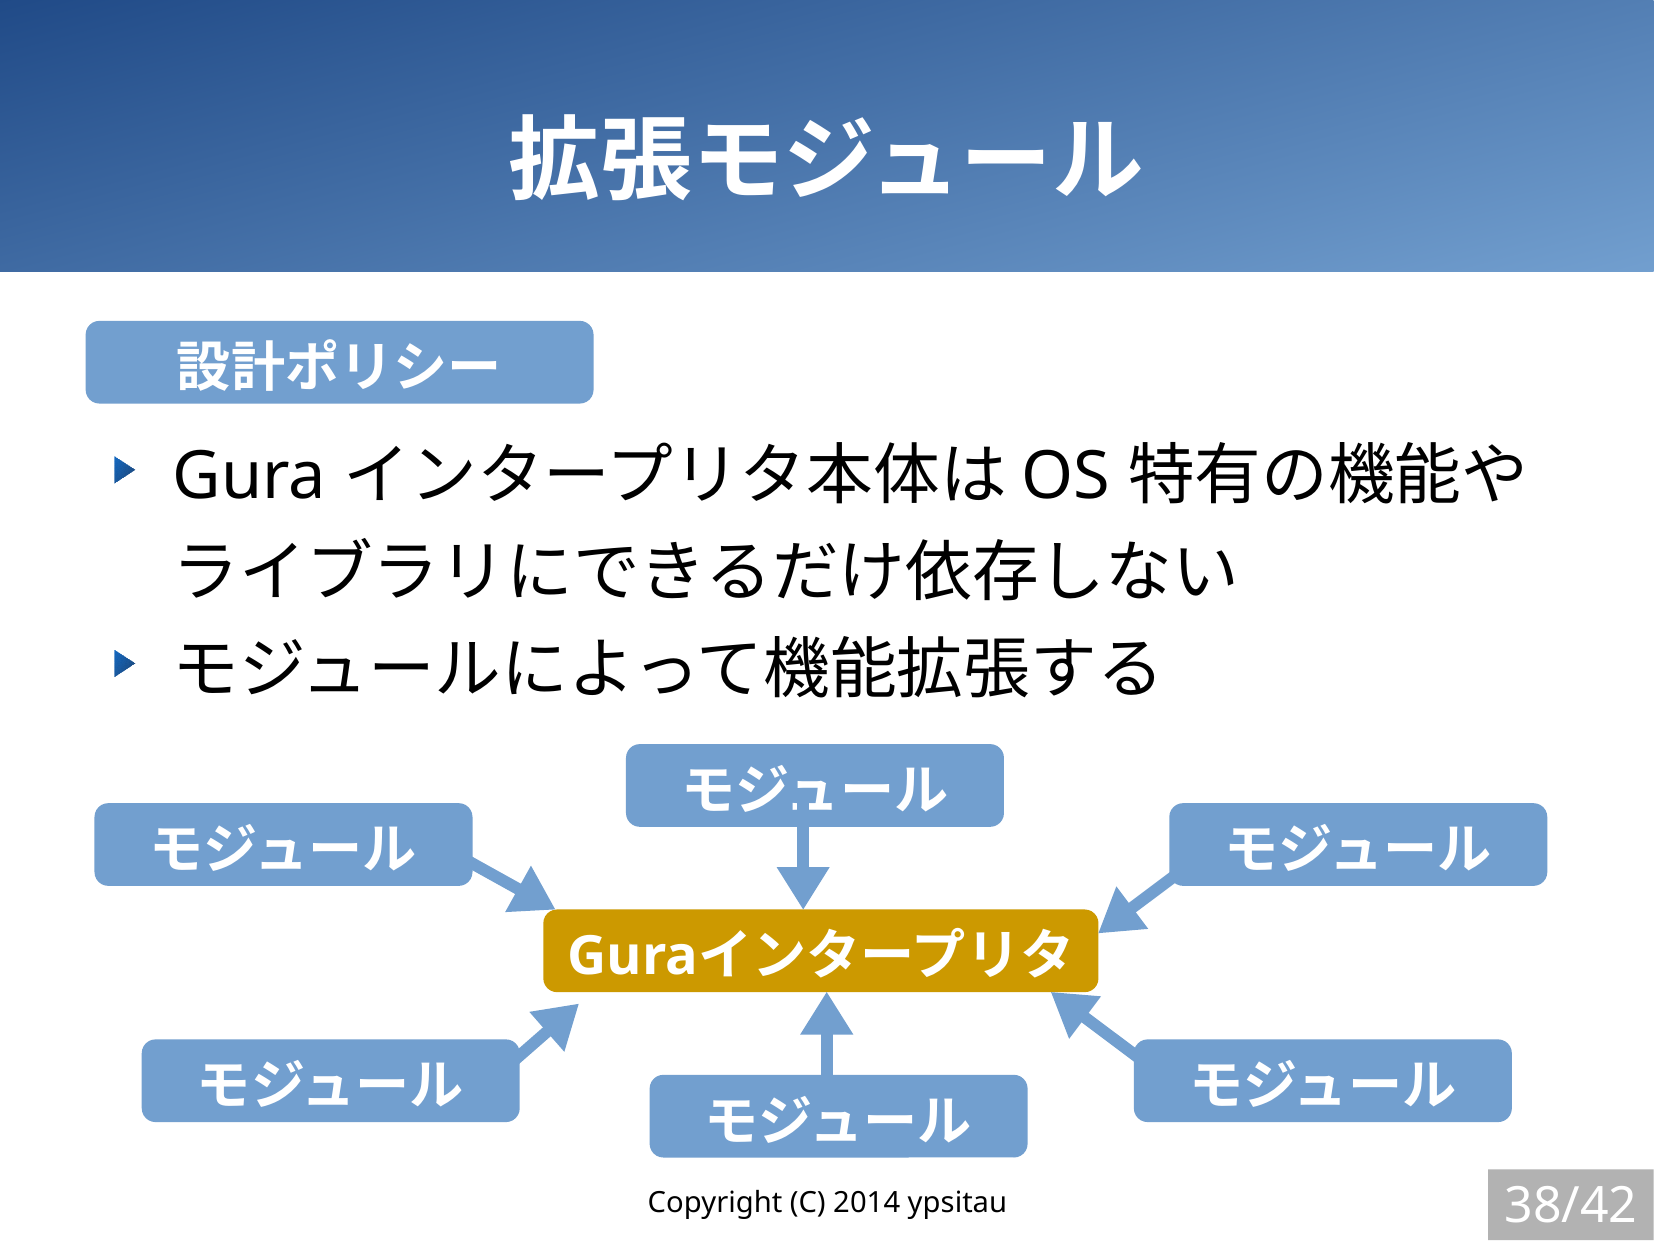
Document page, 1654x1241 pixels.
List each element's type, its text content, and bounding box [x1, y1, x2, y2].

text_box モジュール [649, 1074, 1028, 1158]
text_box モジュール [141, 1039, 520, 1123]
text_box モジュール [625, 744, 1004, 827]
text_box モジュール [1169, 803, 1548, 886]
text_box 設計ポリシー [85, 320, 594, 404]
text_box Guraインタープリタ [543, 909, 1099, 993]
text_box モジュール [94, 803, 473, 886]
text_box Gura インタープリタ本体は OS 特有の機能や ライブラリにできるだけ依存しない モジュールによって機能拡張する [98, 413, 1542, 730]
title 拡張モジュール [82, 49, 1571, 257]
text_box モジュール [1133, 1039, 1512, 1123]
